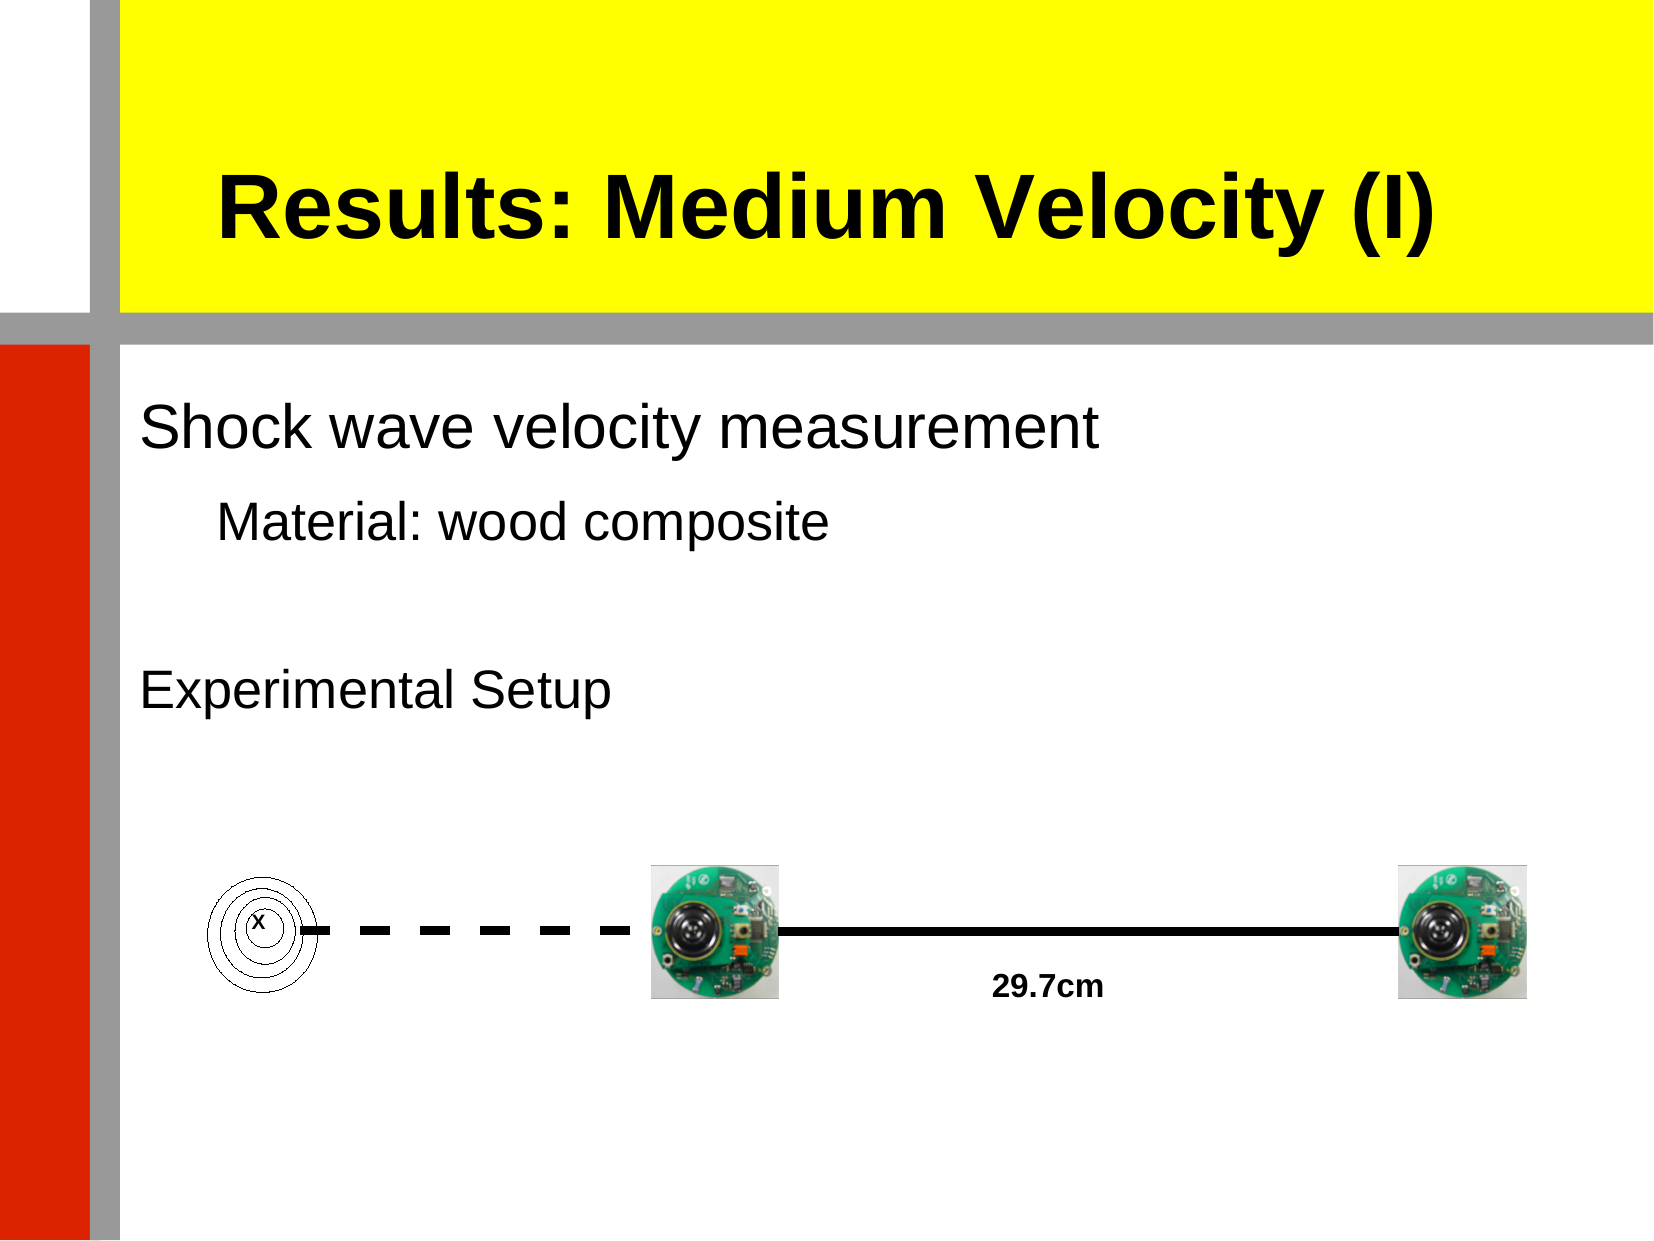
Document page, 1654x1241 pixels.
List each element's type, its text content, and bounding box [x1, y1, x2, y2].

picture [651, 865, 779, 999]
text_box 29.7cm [977, 959, 1199, 1030]
title Results: Medium Velocity (I) [121, 102, 1534, 311]
text_box [207, 877, 309, 993]
picture [1398, 865, 1527, 999]
text_box X [236, 903, 315, 983]
list Shock wave velocity measurement Material: wood composite Experimental Setup [121, 391, 1534, 1127]
